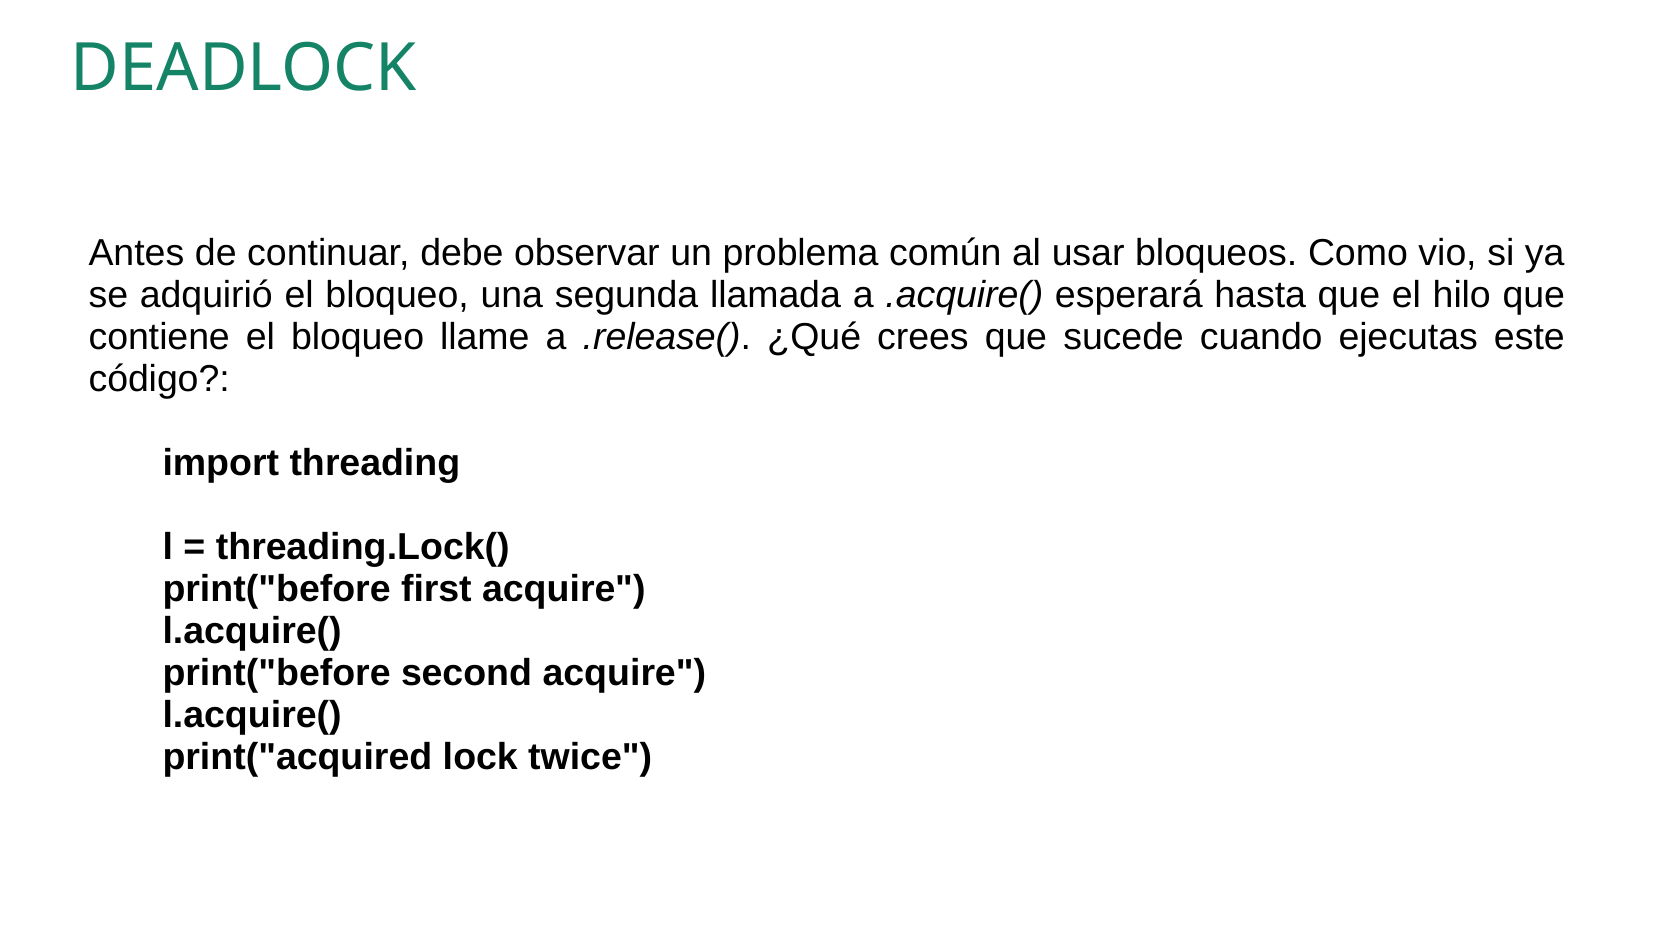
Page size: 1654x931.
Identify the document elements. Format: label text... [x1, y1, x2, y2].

text_box Antes de continuar, debe observar un problema común al usar bloqueos. Como vio, si ya se adquirió el bloqueo, una segunda llamada a .acquire() esperará hasta que el hilo que contiene el bloqueo llame a .release(). ¿Qué crees que sucede cuando ejecutas este código?: import threading l = threading.Lock() print("before first acquire") l.acquire() print("before second acquire") l.acquire() print("acquired lock twice") [73, 224, 1580, 828]
title DEADLOCK [70, 0, 1447, 159]
